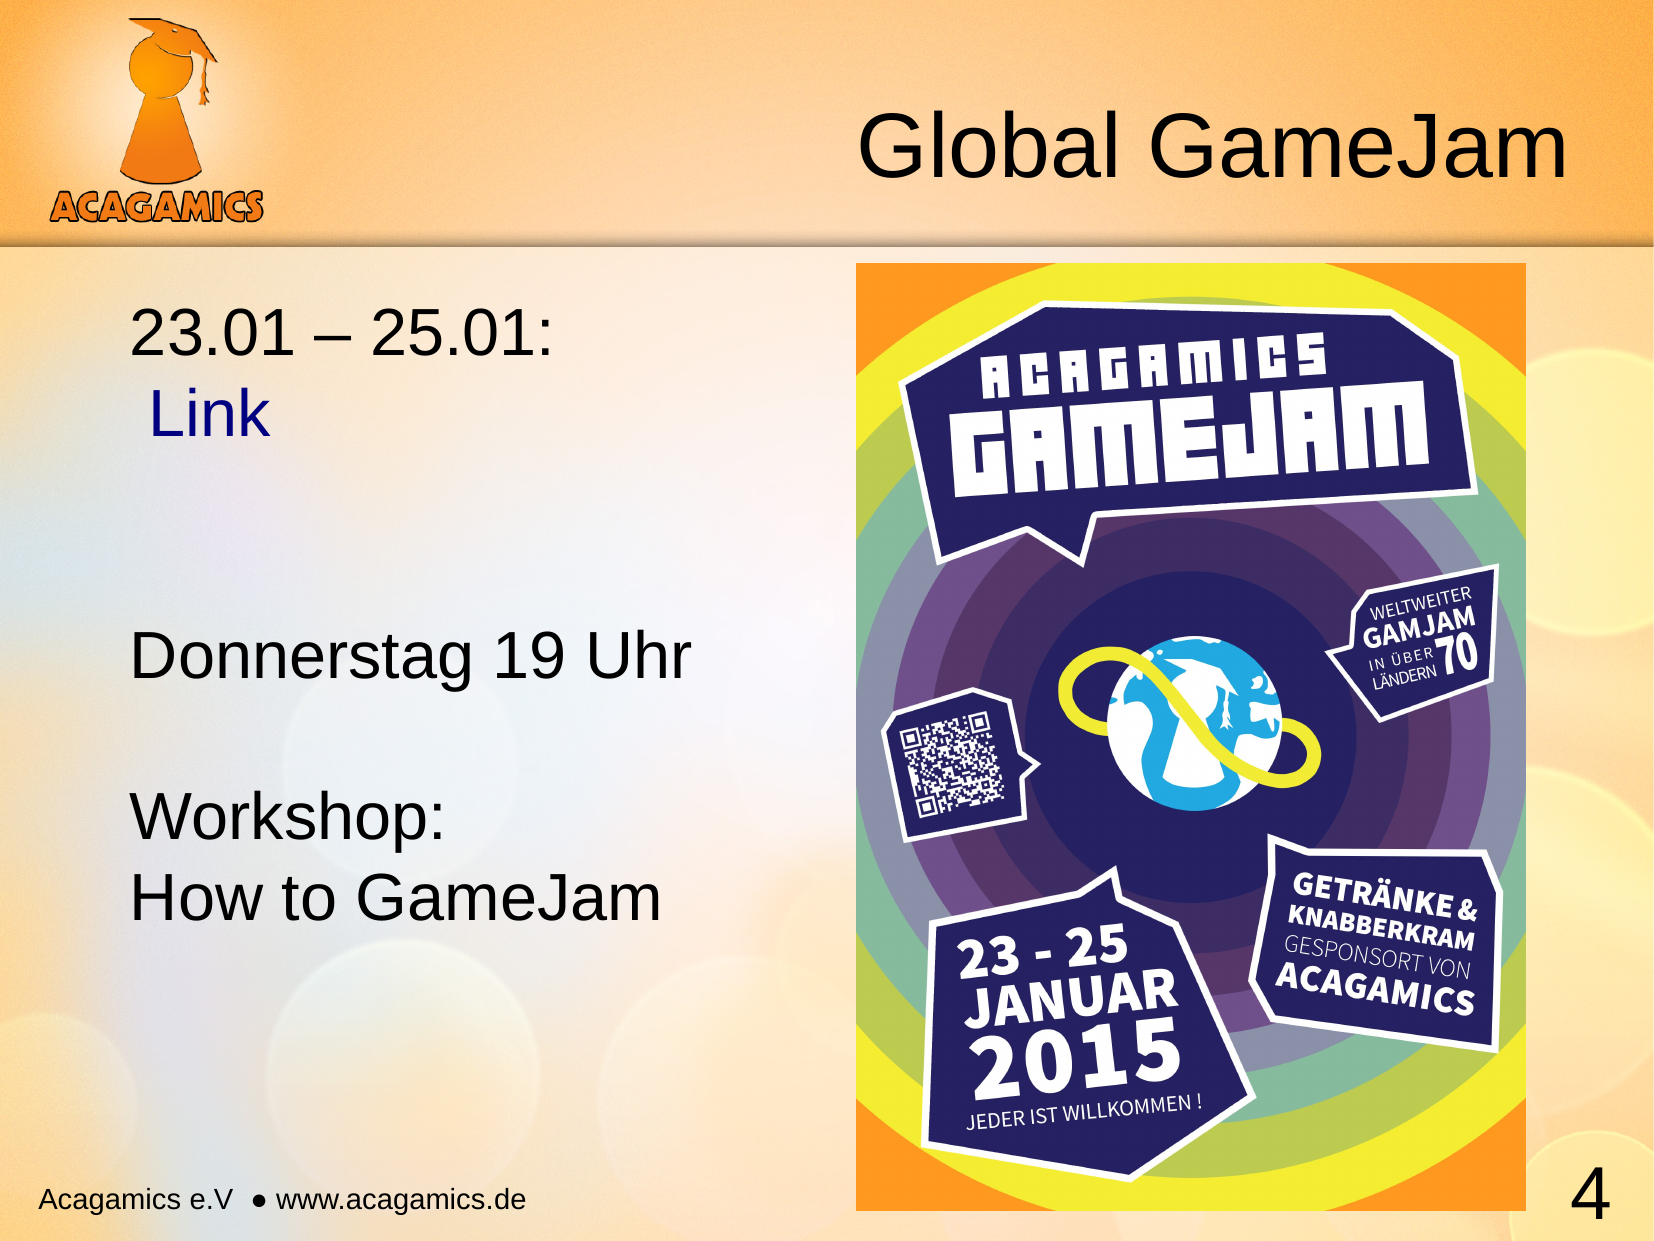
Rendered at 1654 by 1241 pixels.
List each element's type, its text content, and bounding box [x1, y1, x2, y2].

title Global GameJam [324, 76, 1571, 216]
picture [0, 0, 1654, 1241]
list 23.01 – 25.01: Link Donnerstag 19 Uhr Workshop: How to GameJam [59, 295, 1548, 1241]
